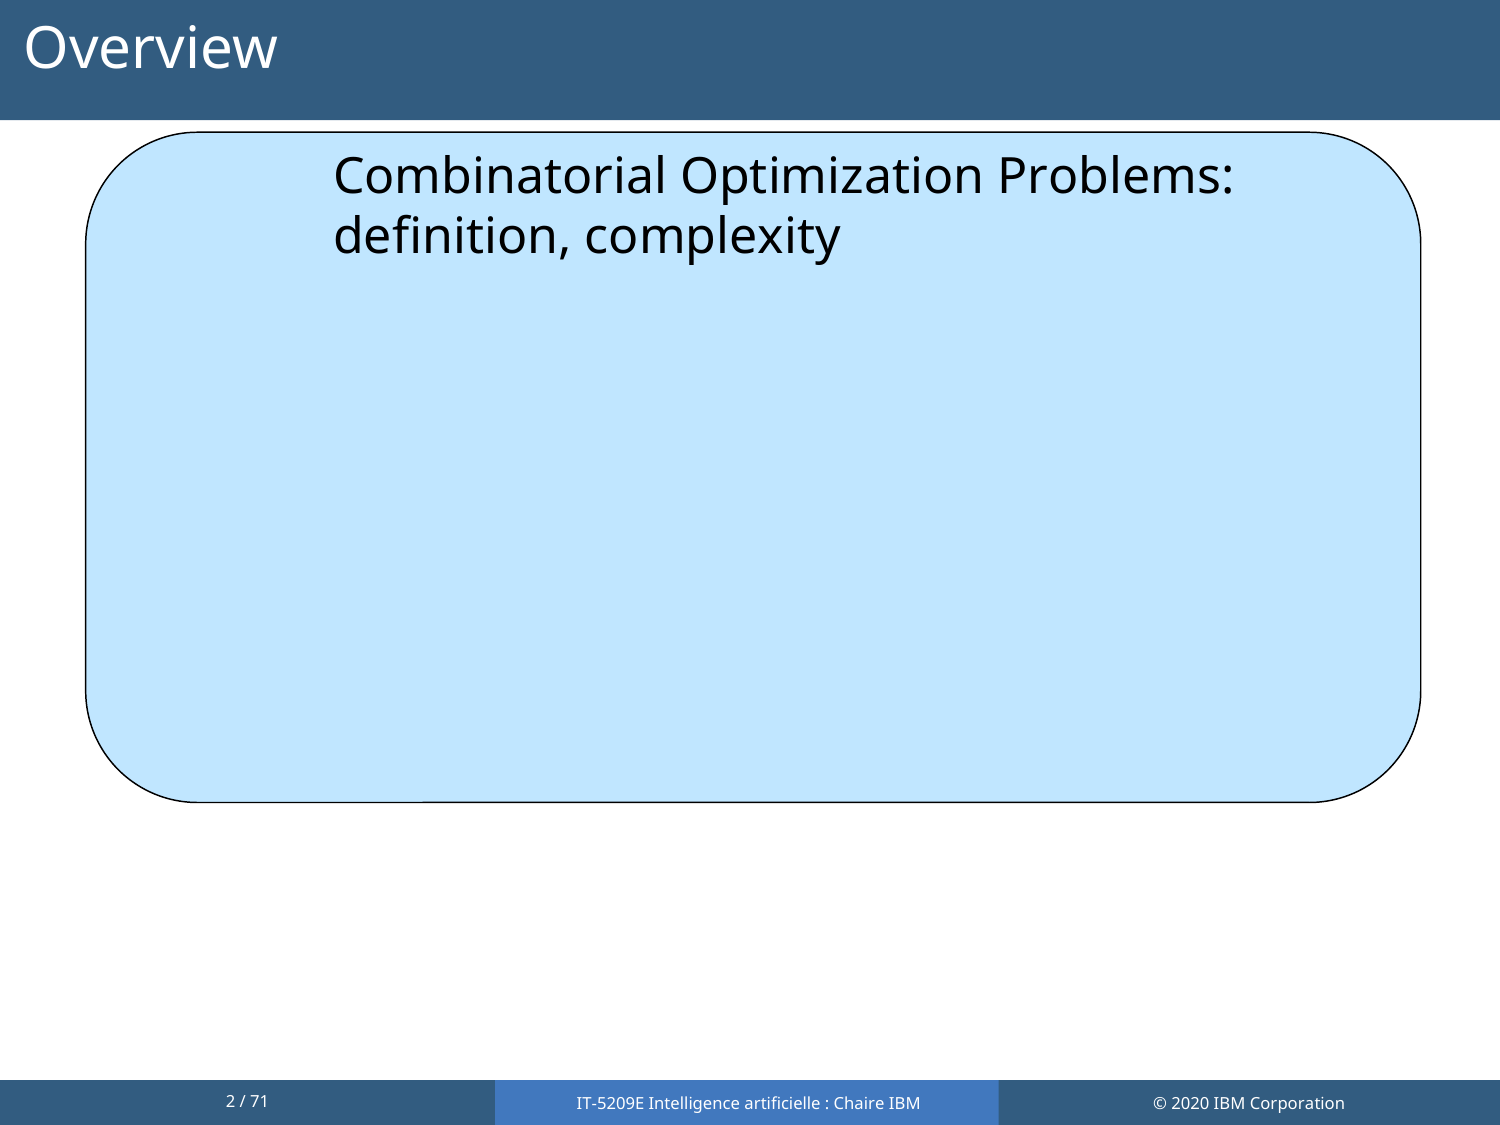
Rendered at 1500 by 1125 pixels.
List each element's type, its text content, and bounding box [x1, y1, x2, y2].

text_box [85, 132, 1421, 803]
text_box Combinatorial Optimization Problems: definition, complexity [318, 135, 1228, 271]
title Overview [0, 0, 1500, 121]
